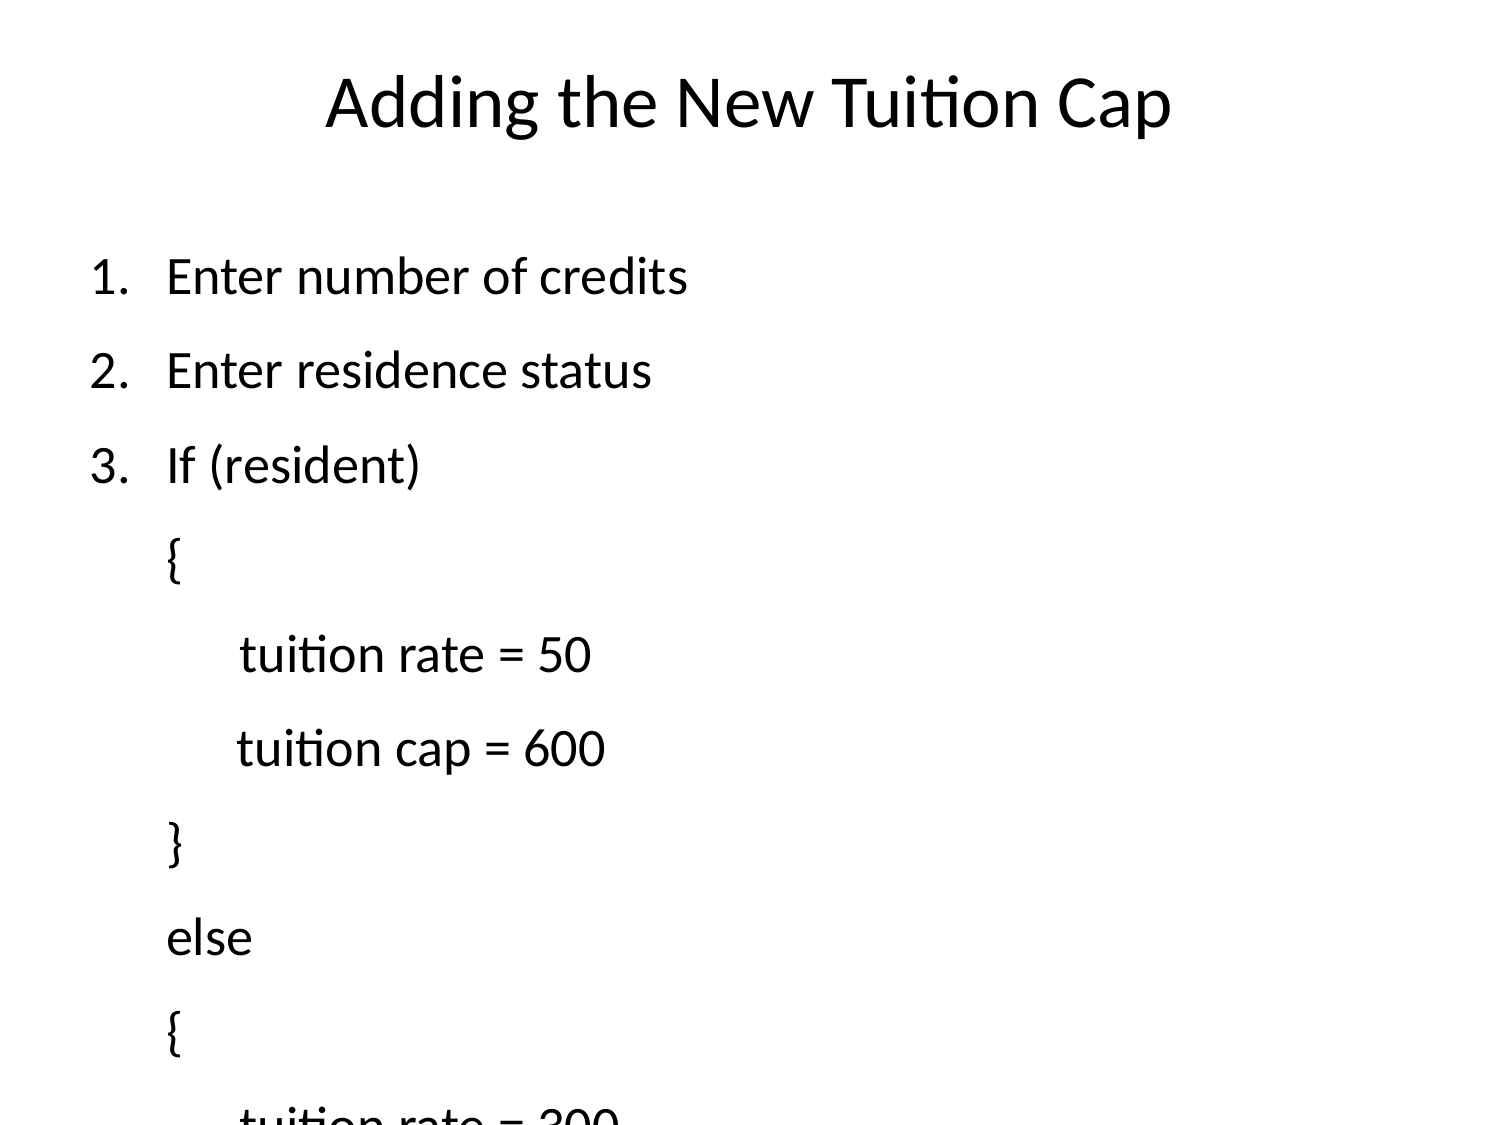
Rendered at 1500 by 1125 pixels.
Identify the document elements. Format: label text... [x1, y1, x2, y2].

title Adding the New Tuition Cap [75, 45, 1425, 232]
list 1. Enter number of credits 2. Enter residence status 3. If (resident) { tuition rate = 50 tuition cap = 600 } else { tuition rate = 300 tuition cap = 4000 } [75, 232, 1450, 1005]
